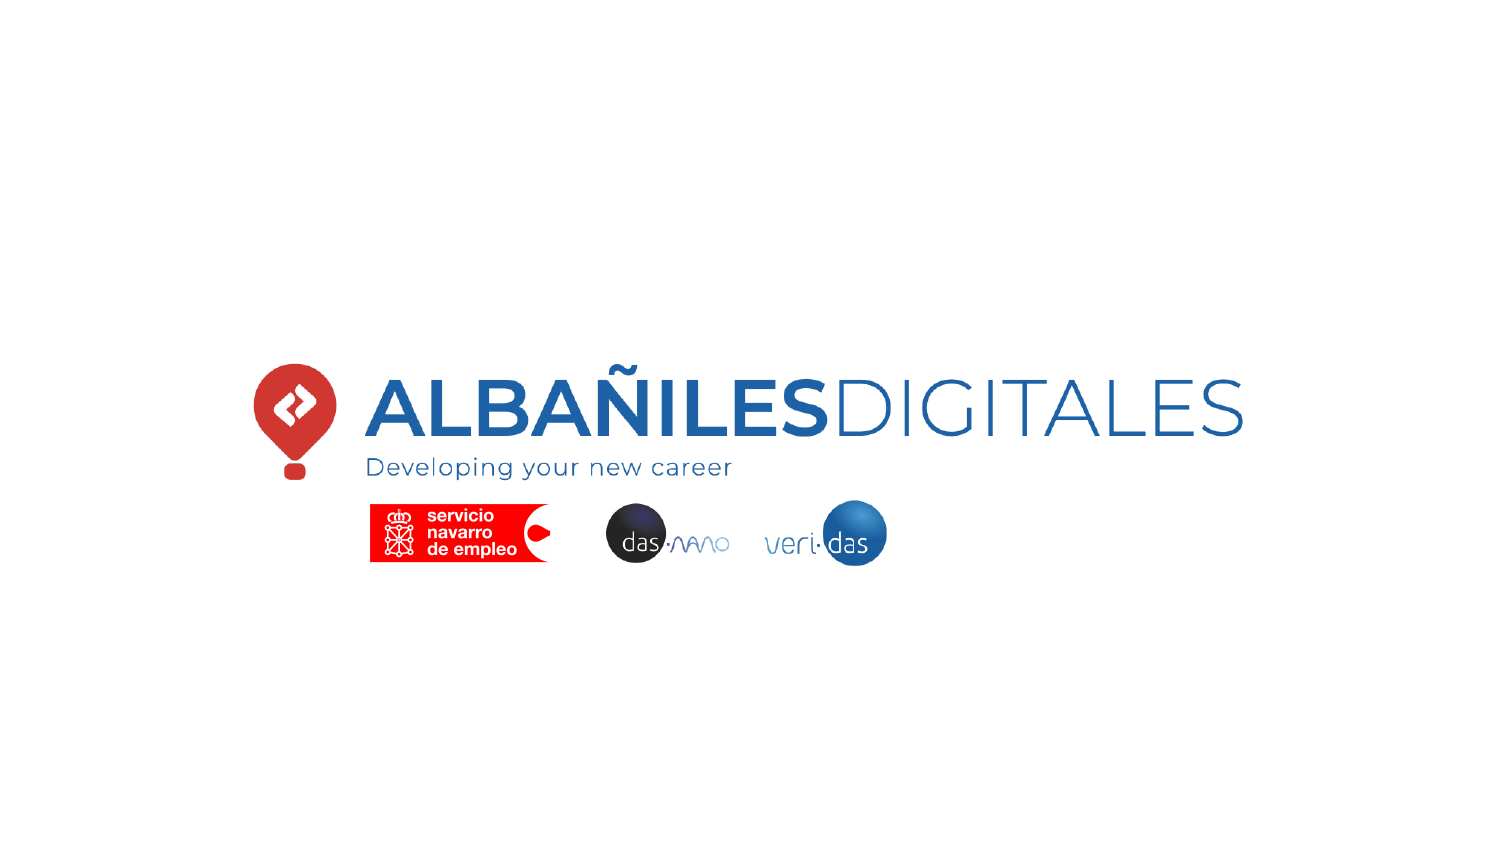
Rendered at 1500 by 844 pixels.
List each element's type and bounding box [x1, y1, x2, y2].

picture [764, 500, 887, 566]
picture [253, 363, 1247, 481]
picture [606, 503, 729, 563]
picture [369, 503, 551, 563]
